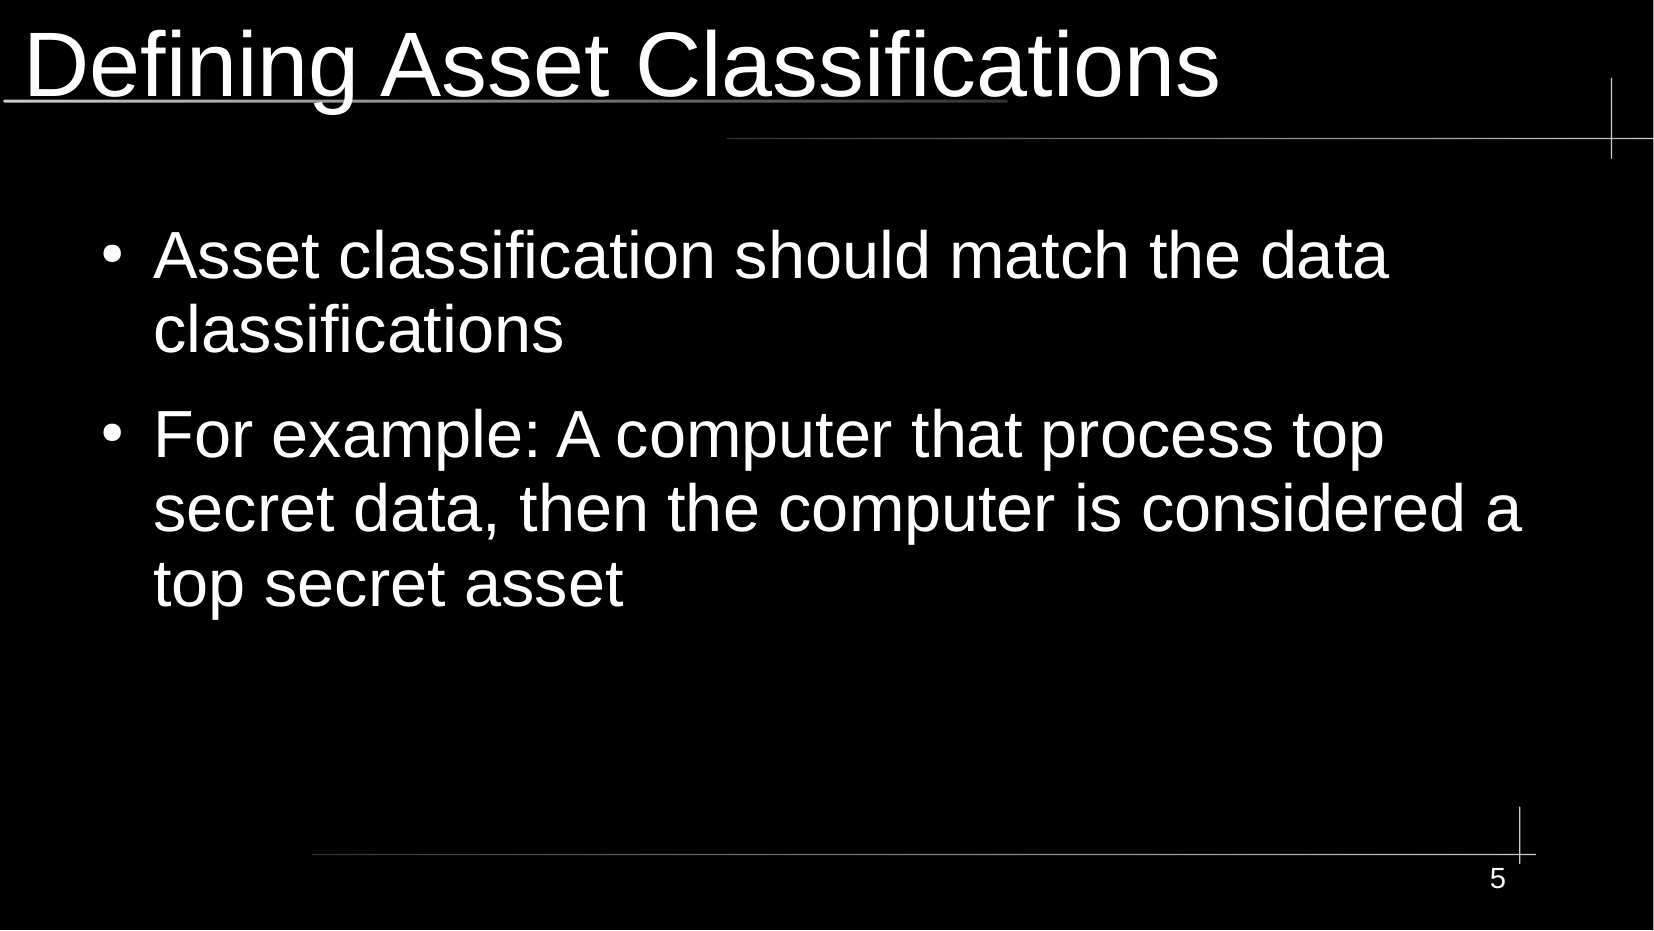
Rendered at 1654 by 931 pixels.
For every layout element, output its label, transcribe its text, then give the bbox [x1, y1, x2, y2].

list Asset classification should match the data classifications For example: A computer that process top secret data, then the computer is considered a top secret asset [82, 217, 1571, 851]
title Defining Asset Classifications [23, 11, 1589, 119]
